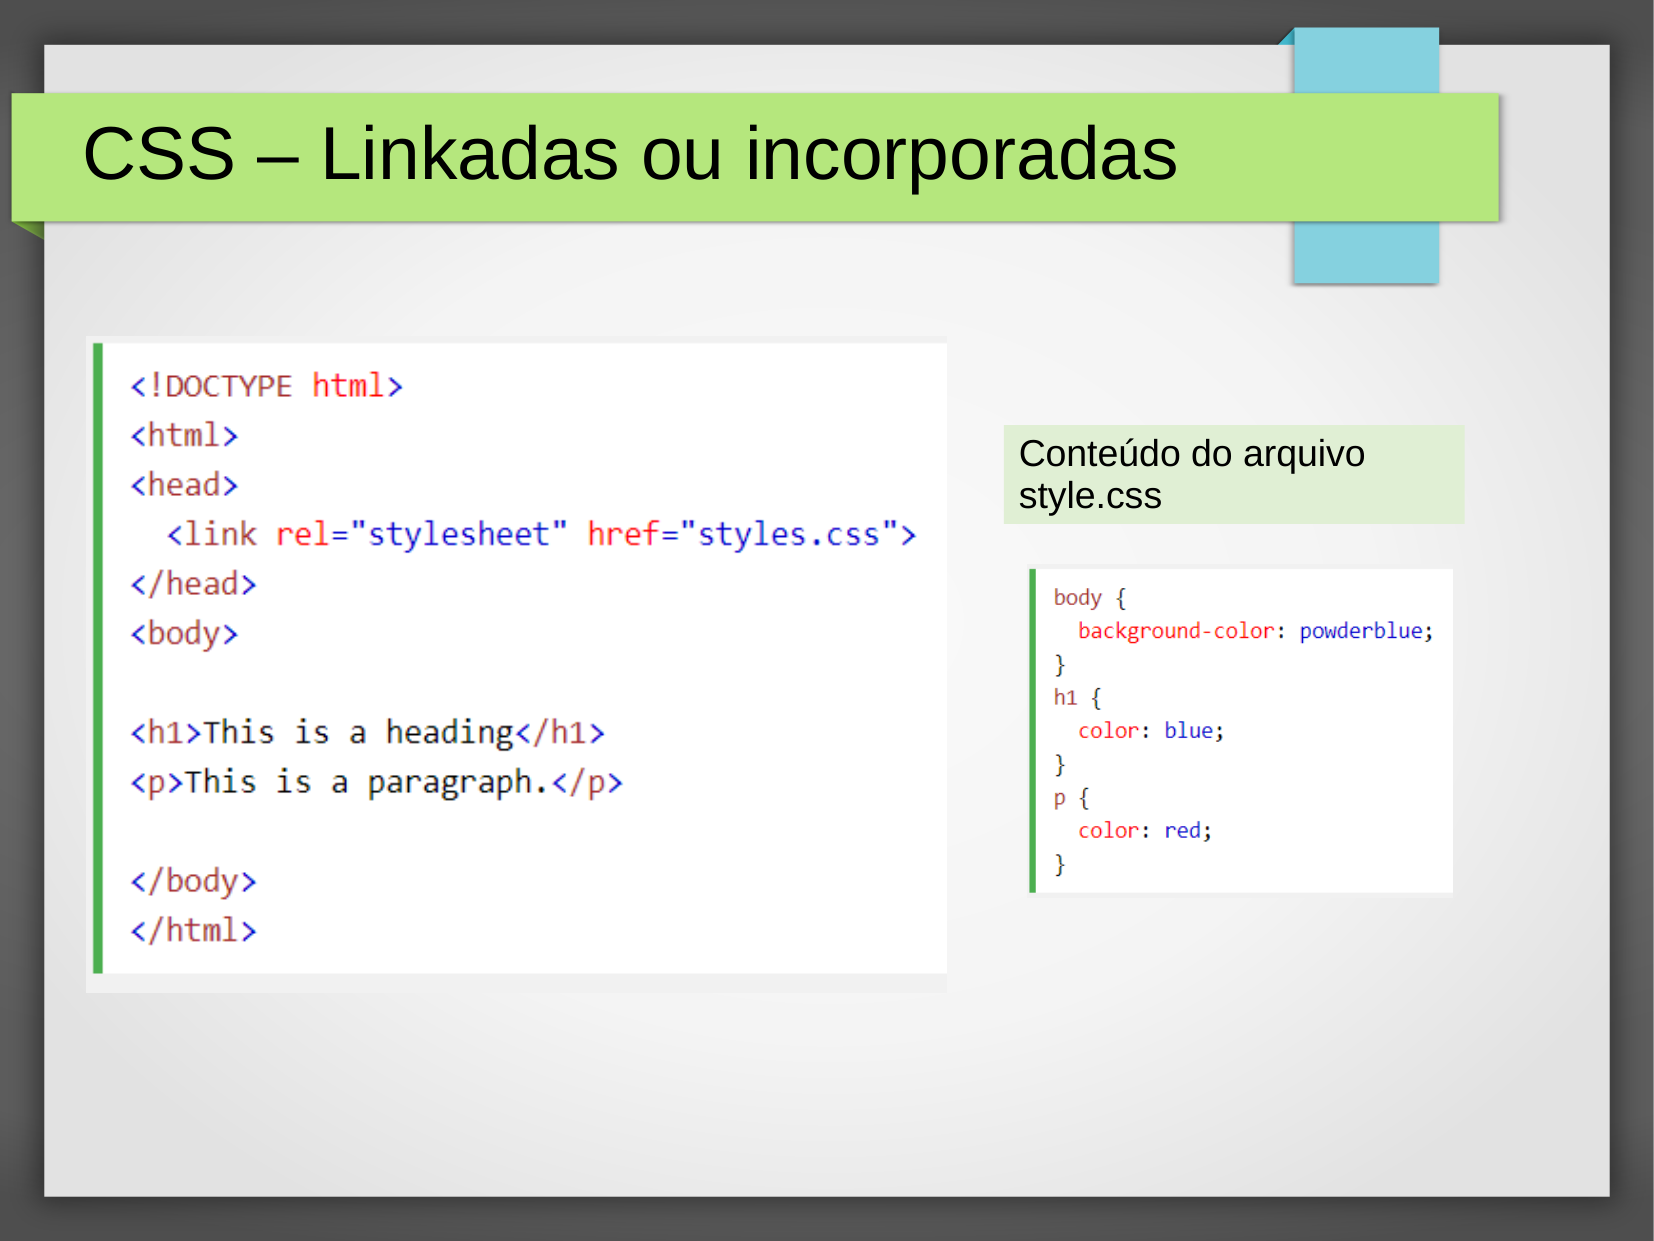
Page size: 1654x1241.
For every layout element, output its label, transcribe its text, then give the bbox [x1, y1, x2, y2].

text_box Conteúdo do arquivo style.css [1003, 425, 1465, 524]
title CSS – Linkadas ou incorporadas [82, 94, 1264, 213]
picture [0, 0, 1654, 1241]
